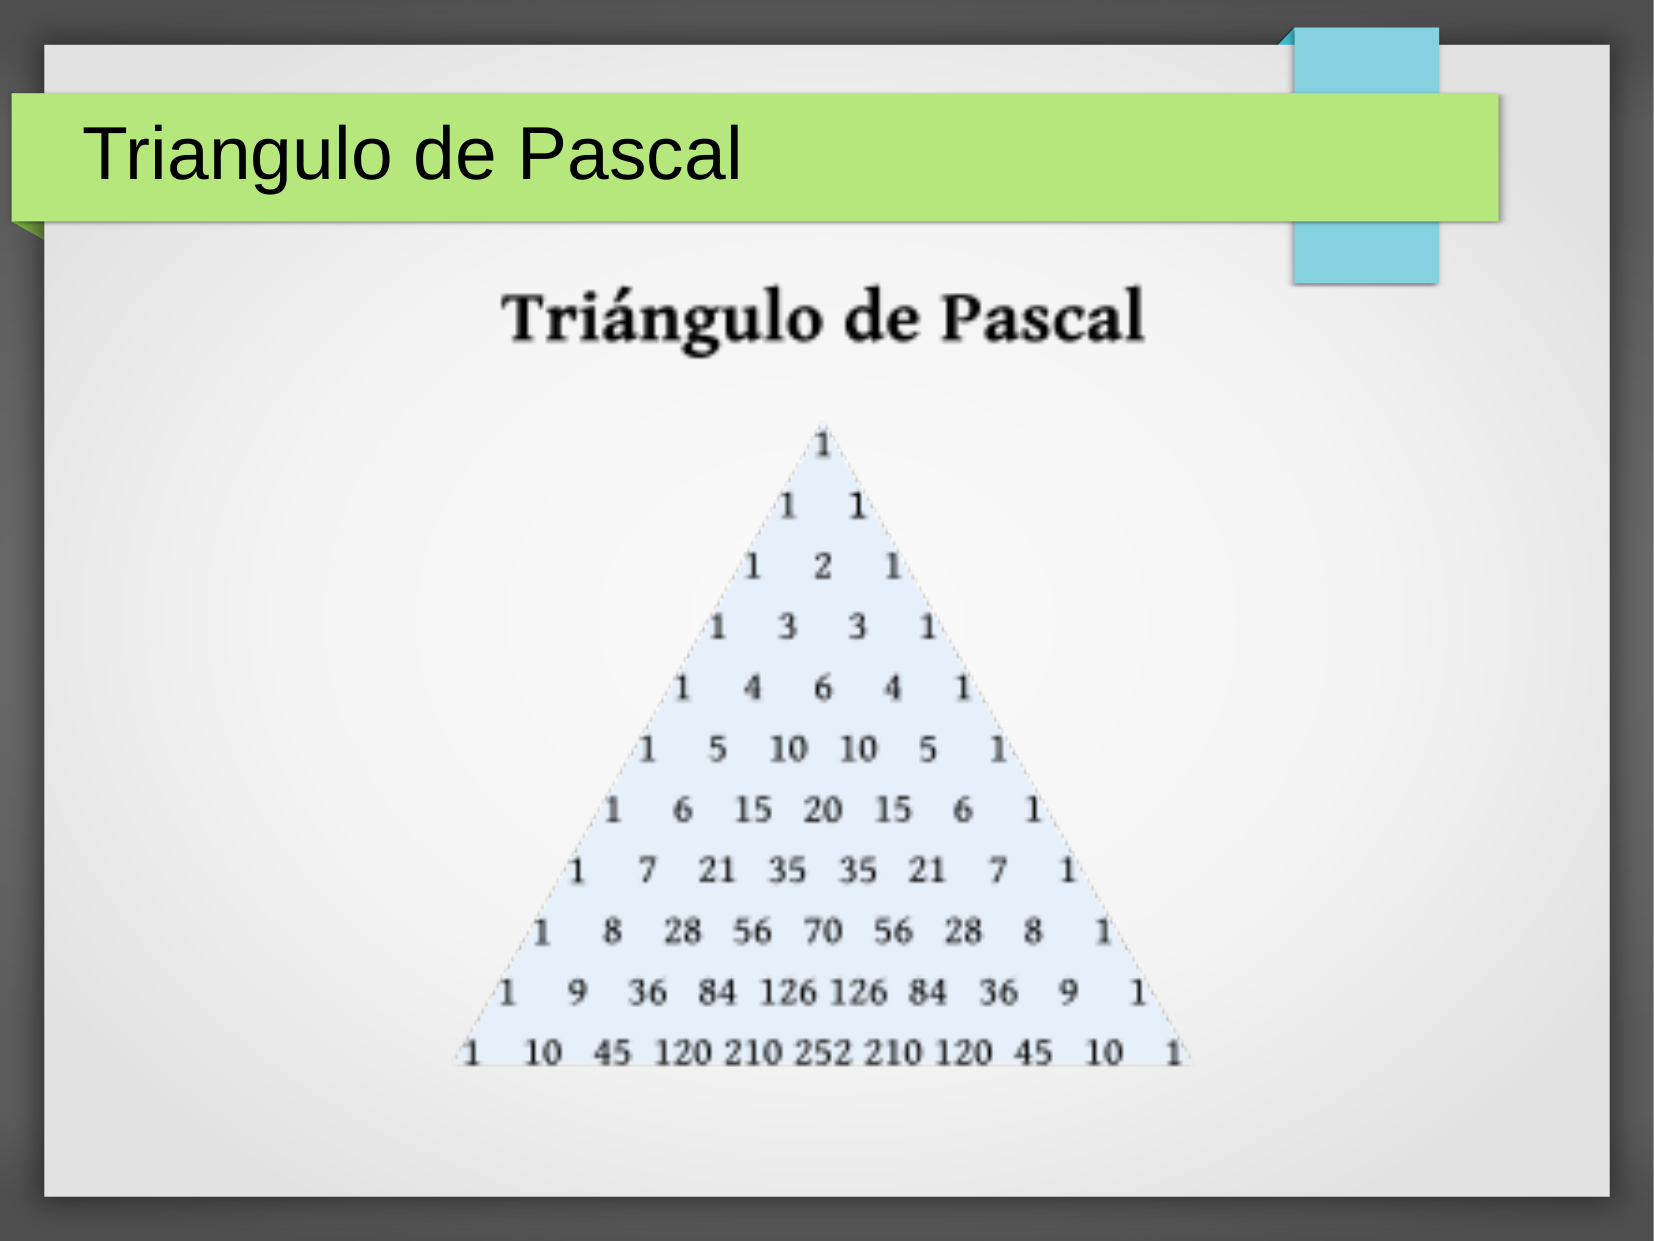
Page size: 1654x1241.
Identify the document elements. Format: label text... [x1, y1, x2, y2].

picture [0, 0, 1654, 1241]
title Triangulo de Pascal [82, 94, 1264, 213]
